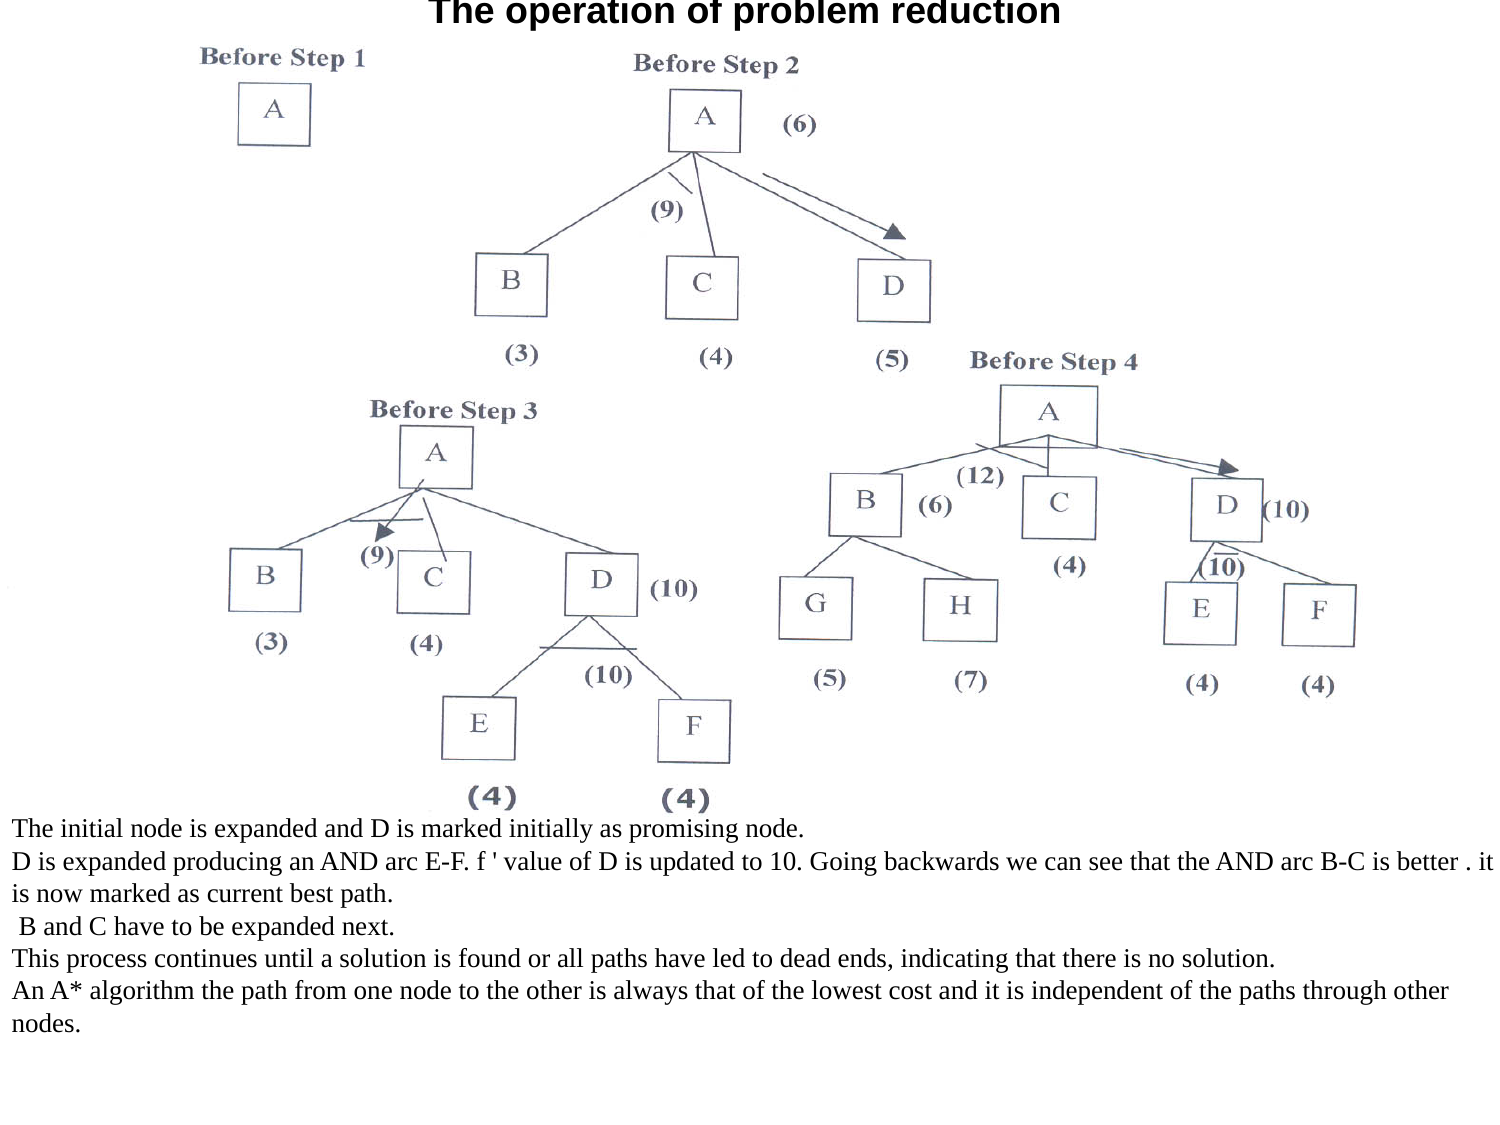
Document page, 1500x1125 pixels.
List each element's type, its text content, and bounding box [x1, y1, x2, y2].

text_box The operation of problem reduction [413, 0, 1088, 35]
text_box The initial node is expanded and D is marked initially as promising node. D is expanded producing an AND arc E-F. f ' value of D is updated to 10. Going backwards we can see that the AND arc B-C is better . it is now marked as current best path. B and C have to be expanded next. This process continues until a solution is found or all paths have led to dead ends, indicating that there is no solution. An A* algorithm the path from one node to the other is always that of the lowest cost and it is independent of the paths through other nodes. [0, 803, 1500, 1125]
picture [0, 0, 1499, 803]
